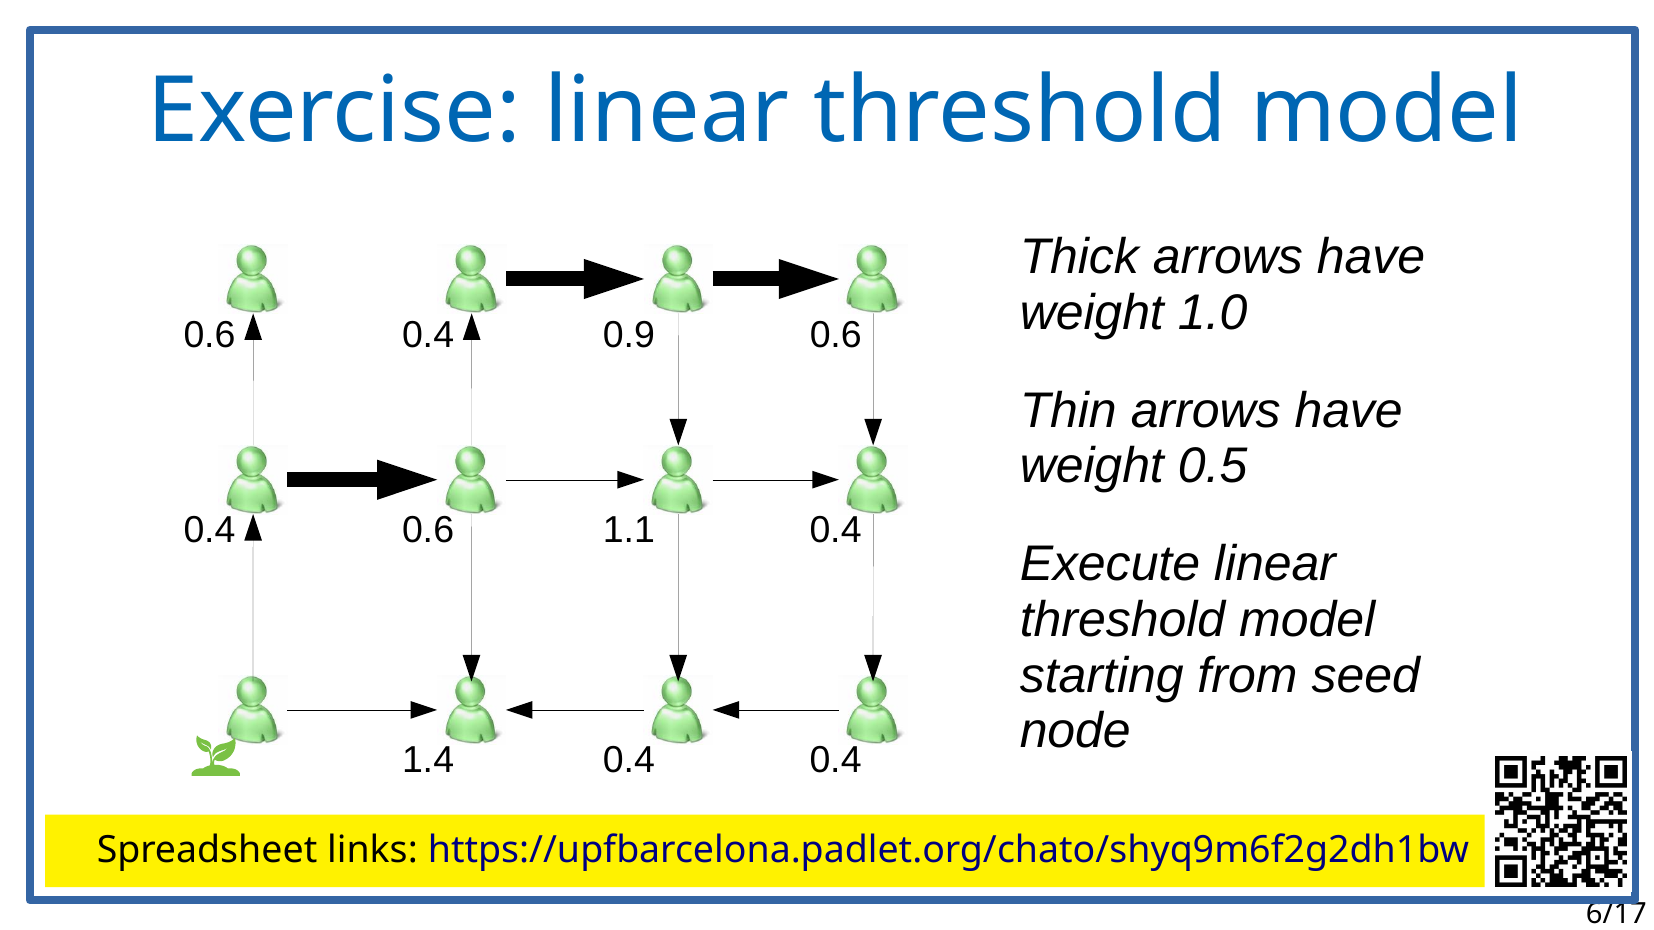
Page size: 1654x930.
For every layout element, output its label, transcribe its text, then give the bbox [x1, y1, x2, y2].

text_box 0.4 [794, 731, 877, 789]
picture [191, 675, 288, 776]
picture [643, 445, 713, 515]
text_box 0.4 [387, 306, 470, 364]
text_box 0.6 [387, 501, 469, 558]
text_box 0.4 [168, 501, 251, 558]
picture [218, 244, 288, 314]
title Exercise: linear threshold model [82, 34, 1591, 181]
picture [437, 445, 506, 515]
text_box 0.9 [588, 306, 670, 364]
text_box Thick arrows have weight 1.0 Thin arrows have weight 0.5 Execute linear threshold model starting from seed node [1005, 220, 1546, 766]
picture [838, 675, 908, 745]
picture [437, 244, 507, 314]
text_box 0.6 [794, 306, 877, 364]
text_box 1.4 [387, 731, 469, 789]
picture [437, 675, 506, 745]
text_box 0.4 [588, 731, 670, 789]
picture [838, 445, 908, 515]
picture [1490, 751, 1632, 893]
text_box Spreadsheet links: https://upfbarcelona.padlet.org/chato/shyq9m6f2g2dh1bw [45, 814, 1485, 888]
text_box 1.1 [588, 501, 670, 558]
picture [643, 675, 713, 745]
picture [838, 244, 908, 314]
picture [644, 244, 713, 314]
text_box 0.4 [794, 501, 877, 558]
picture [218, 445, 288, 515]
text_box 0.6 [168, 306, 251, 364]
